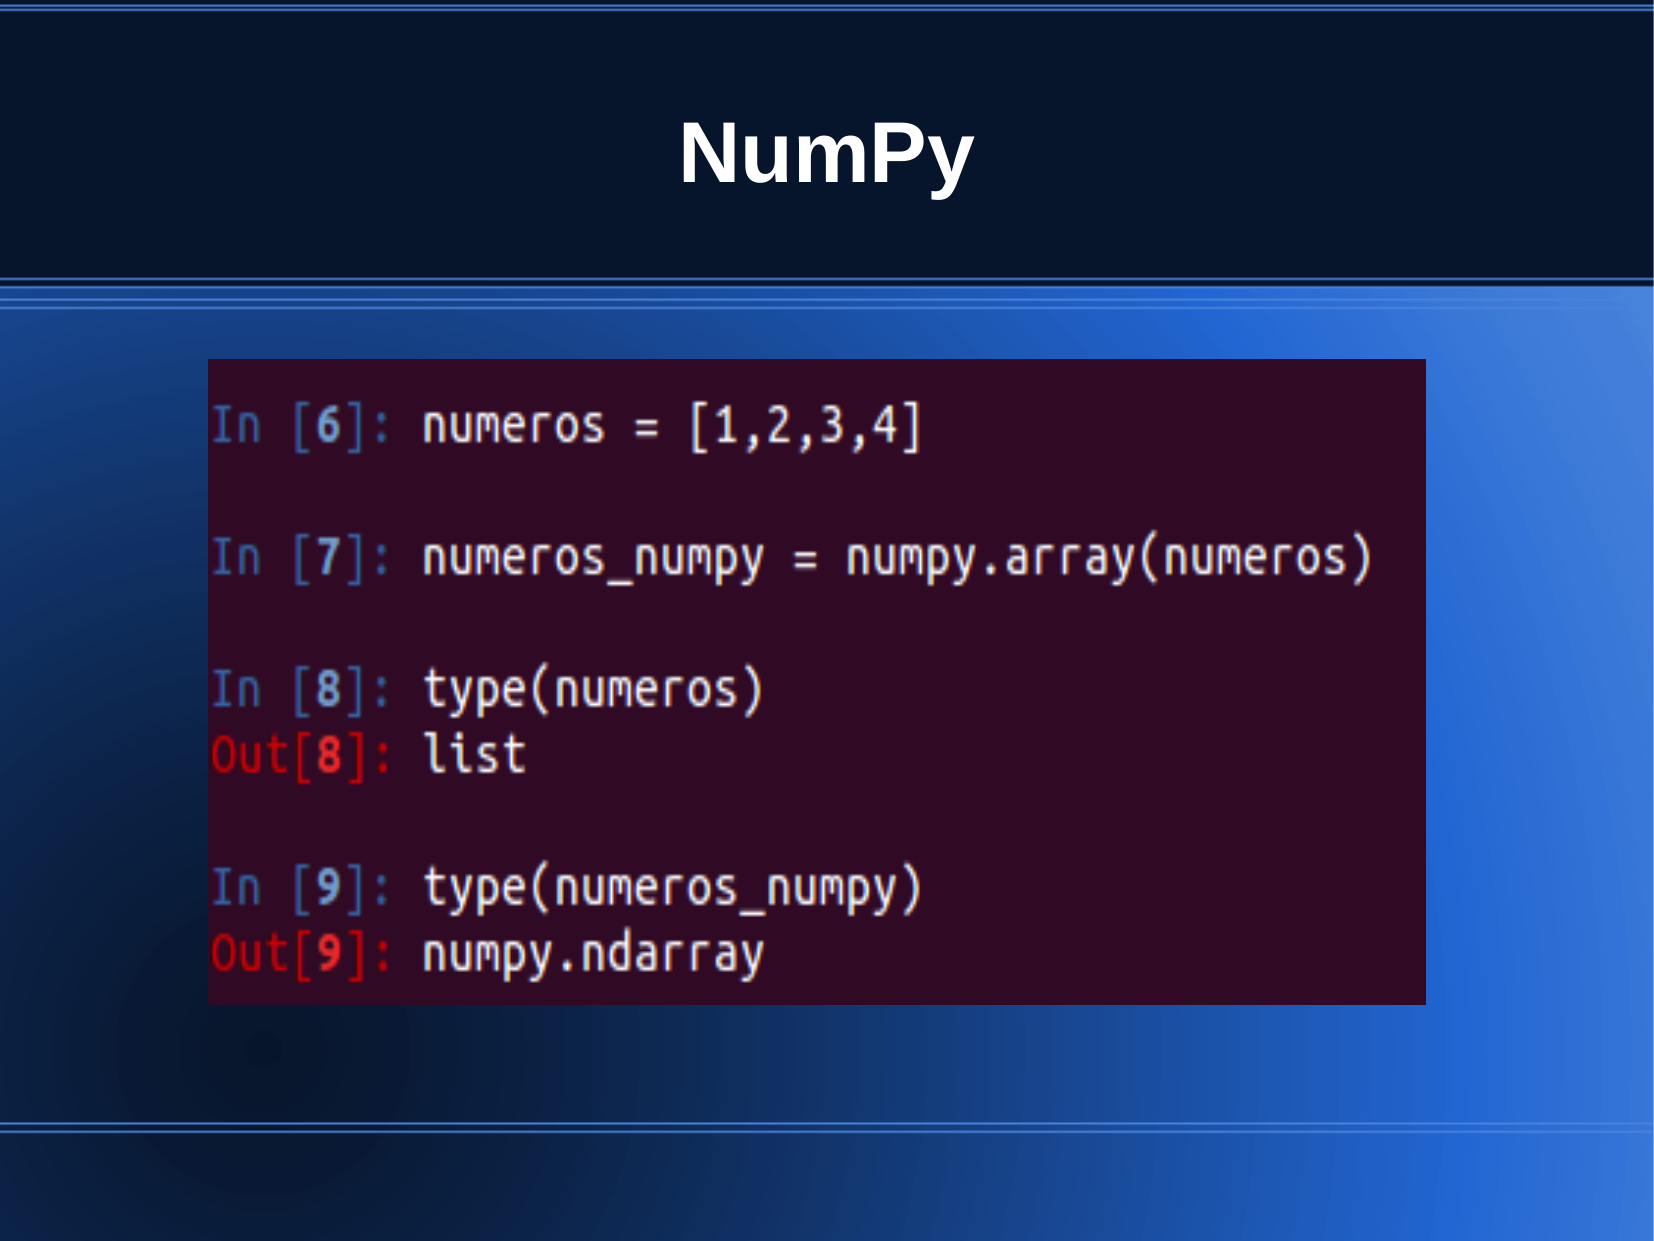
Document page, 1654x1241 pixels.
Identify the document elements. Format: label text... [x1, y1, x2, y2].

picture [0, 0, 1654, 1241]
title NumPy [82, 49, 1571, 257]
